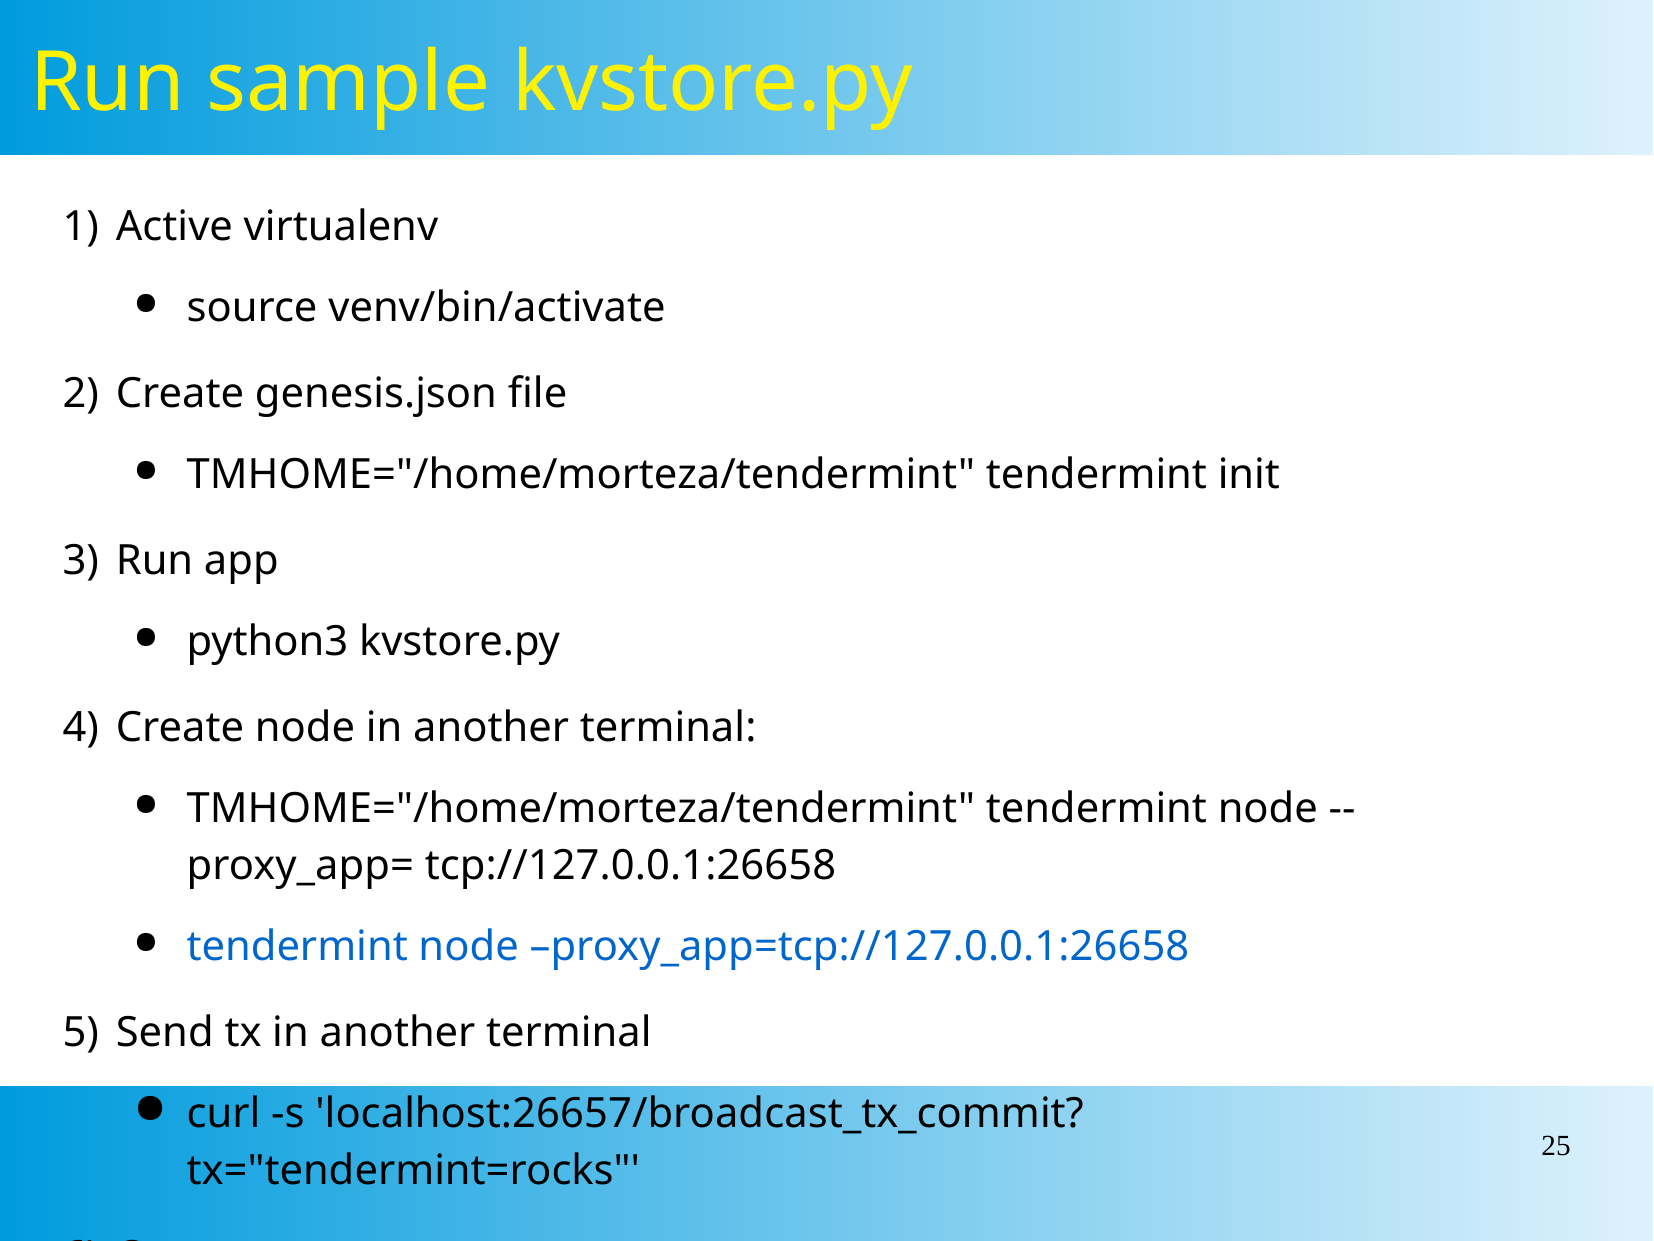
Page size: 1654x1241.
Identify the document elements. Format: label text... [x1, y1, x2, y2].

title Run sample kvstore.py [30, 0, 1621, 172]
list Active virtualenv source venv/bin/activate Create genesis.json file TMHOME="/home/morteza/tendermint" tendermint init Run app python3 kvstore.py Create node in another terminal: TMHOME="/home/morteza/tendermint" tendermint node --proxy_app= tcp://127.0.0.1:26658 tendermint node –proxy_app=tcp://127.0.0.1:26658 Send tx in another terminal curl -s 'localhost:26657/broadcast_tx_commit?tx="tendermint=rocks"' Query curl -s 'localhost:26657/abci_query?data="tendermint"' [45, 195, 1534, 916]
